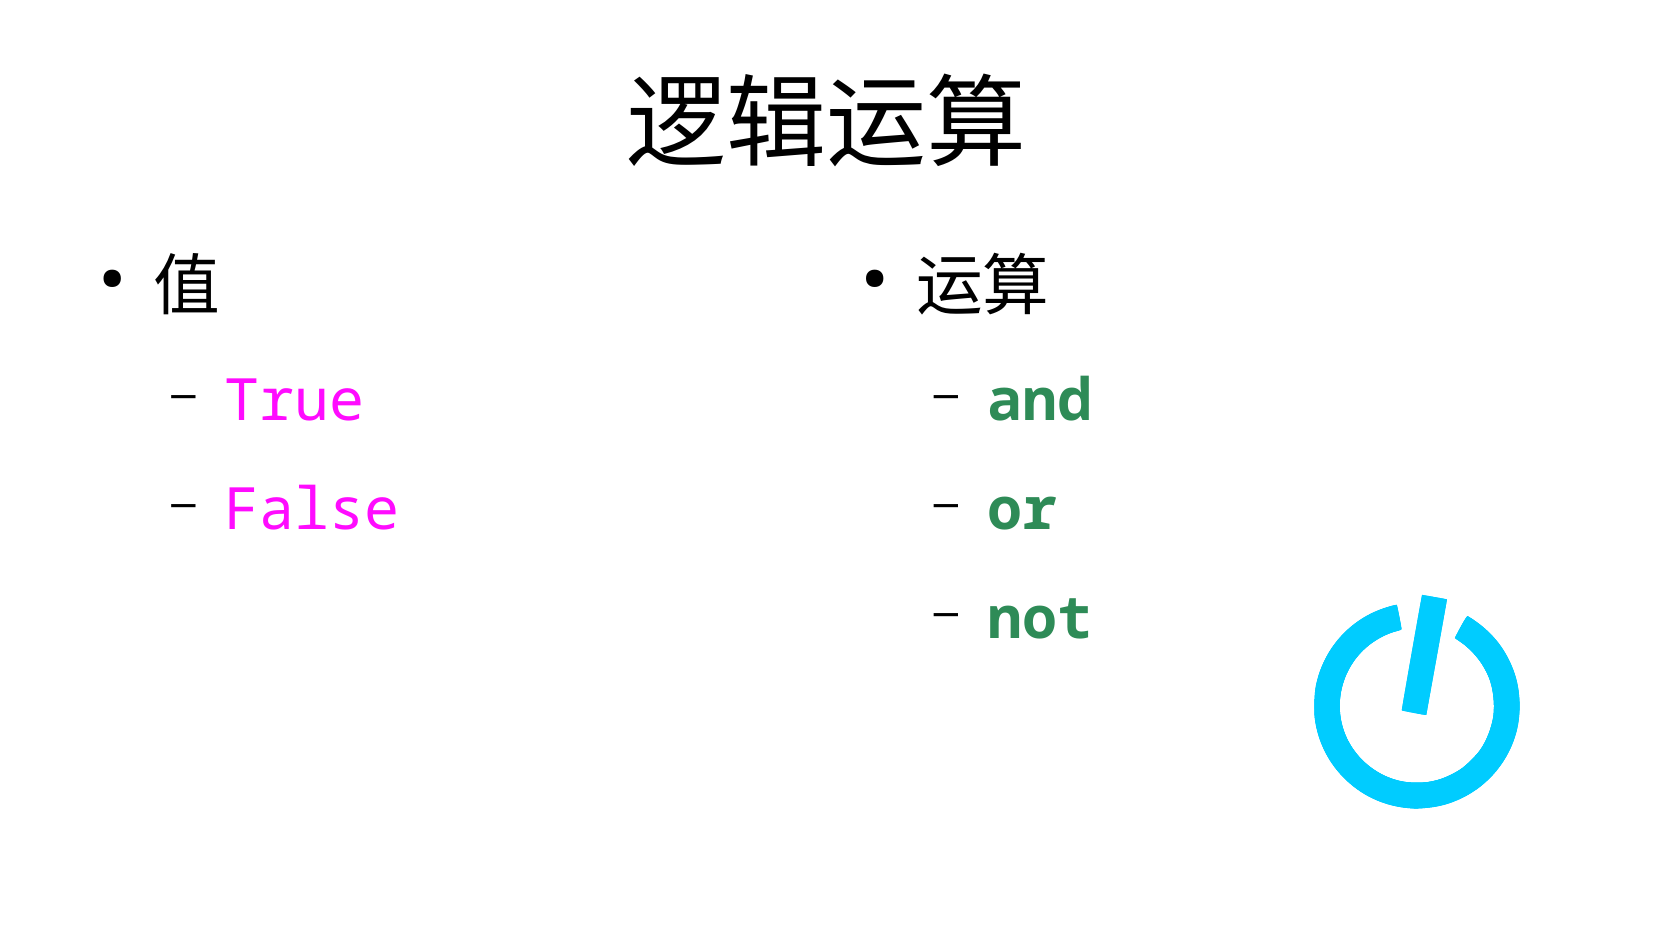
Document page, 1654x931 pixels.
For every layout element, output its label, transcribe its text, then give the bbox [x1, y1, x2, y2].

list 值 True False [82, 217, 809, 758]
list 运算 and or not [845, 217, 1572, 758]
title 逻辑运算 [82, 37, 1571, 193]
